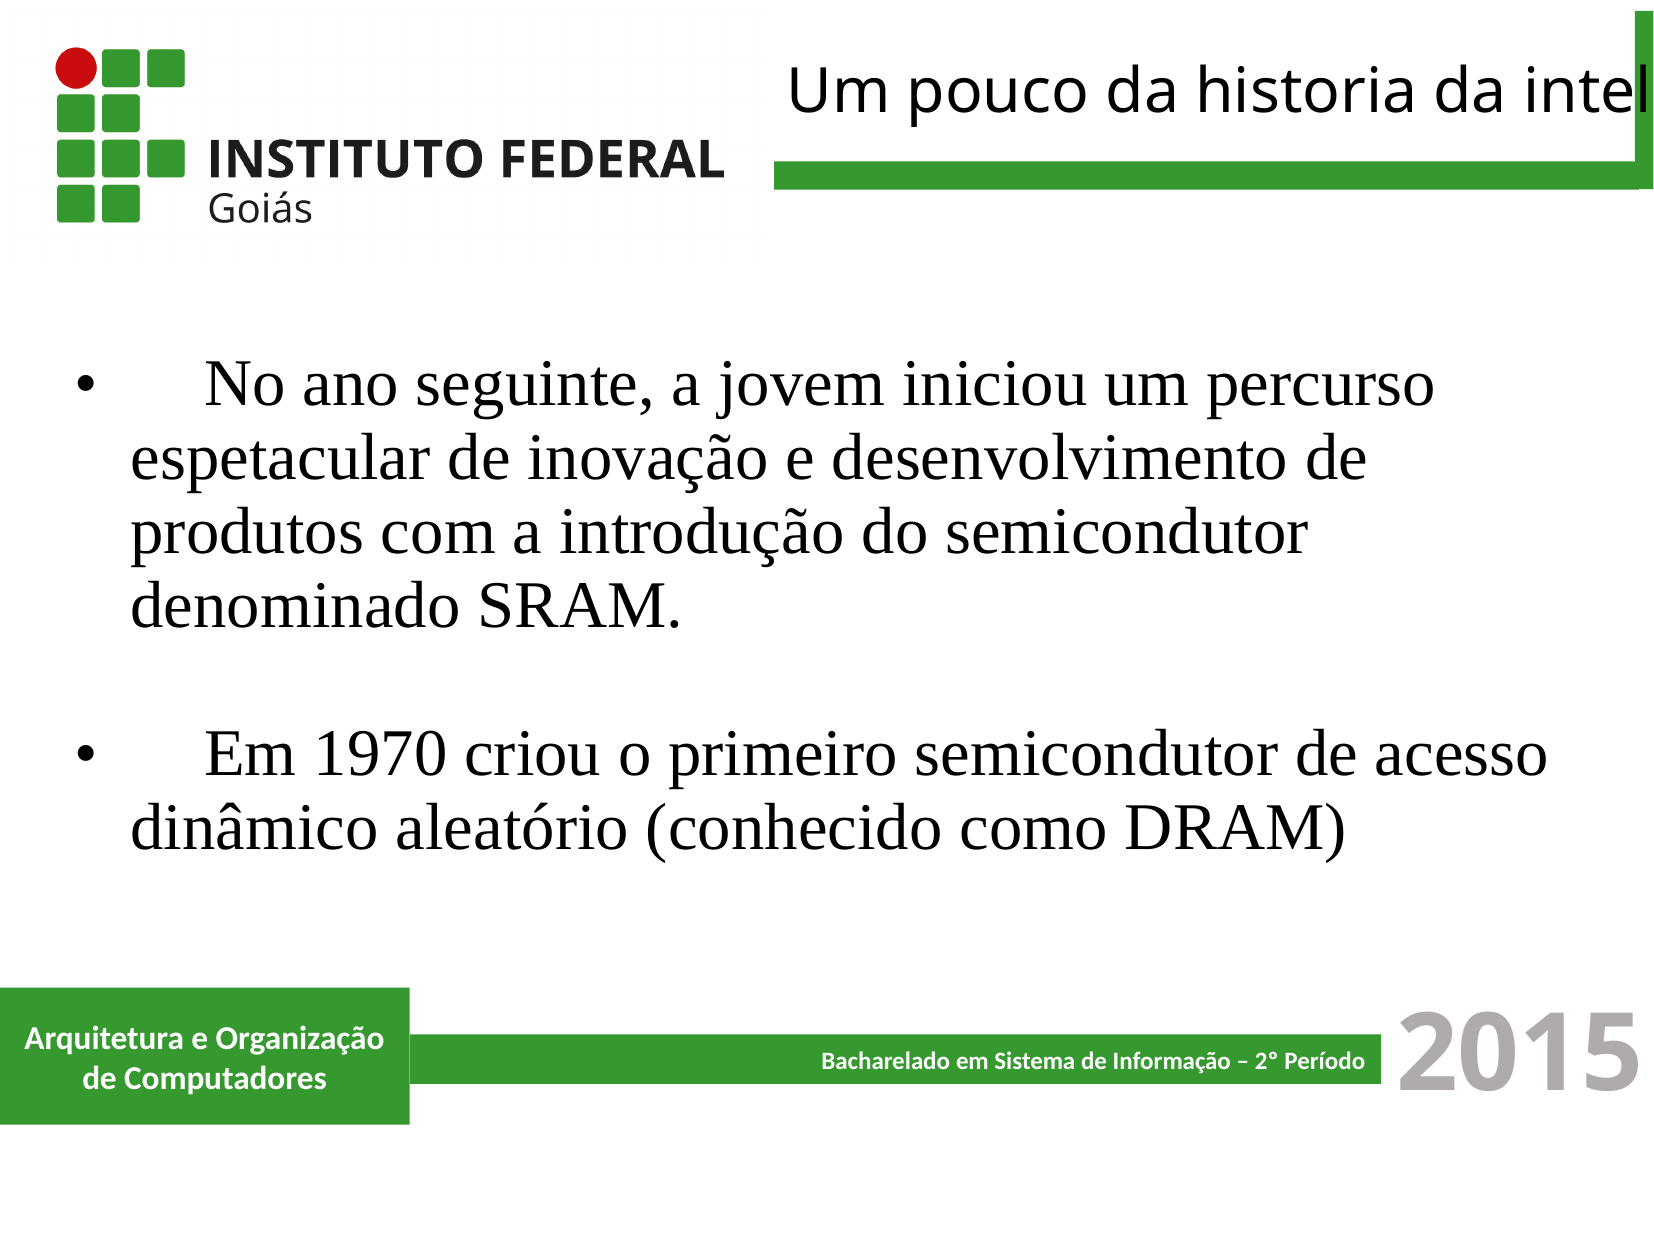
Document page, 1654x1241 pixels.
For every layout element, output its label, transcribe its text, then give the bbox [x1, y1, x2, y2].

picture [5, 5, 774, 265]
text_box Bacharelado em Sistema de Informação – 2º Período [410, 1034, 1382, 1084]
text_box • No ano seguinte, a jovem iniciou um percurso espetacular de inovação e desenvolvimento de produtos com a introdução do semicondutor denominado SRAM. • Em 1970 criou o primeiro semicondutor de acesso dinâmico aleatório (conhecido como DRAM) [59, 264, 1615, 940]
text_box Arquitetura e Organização de Computadores [0, 987, 410, 1125]
text_box Um pouco da historia da intel [844, 42, 1595, 138]
text_box 2015 [1381, 975, 1648, 1125]
text_box [774, 10, 1654, 190]
